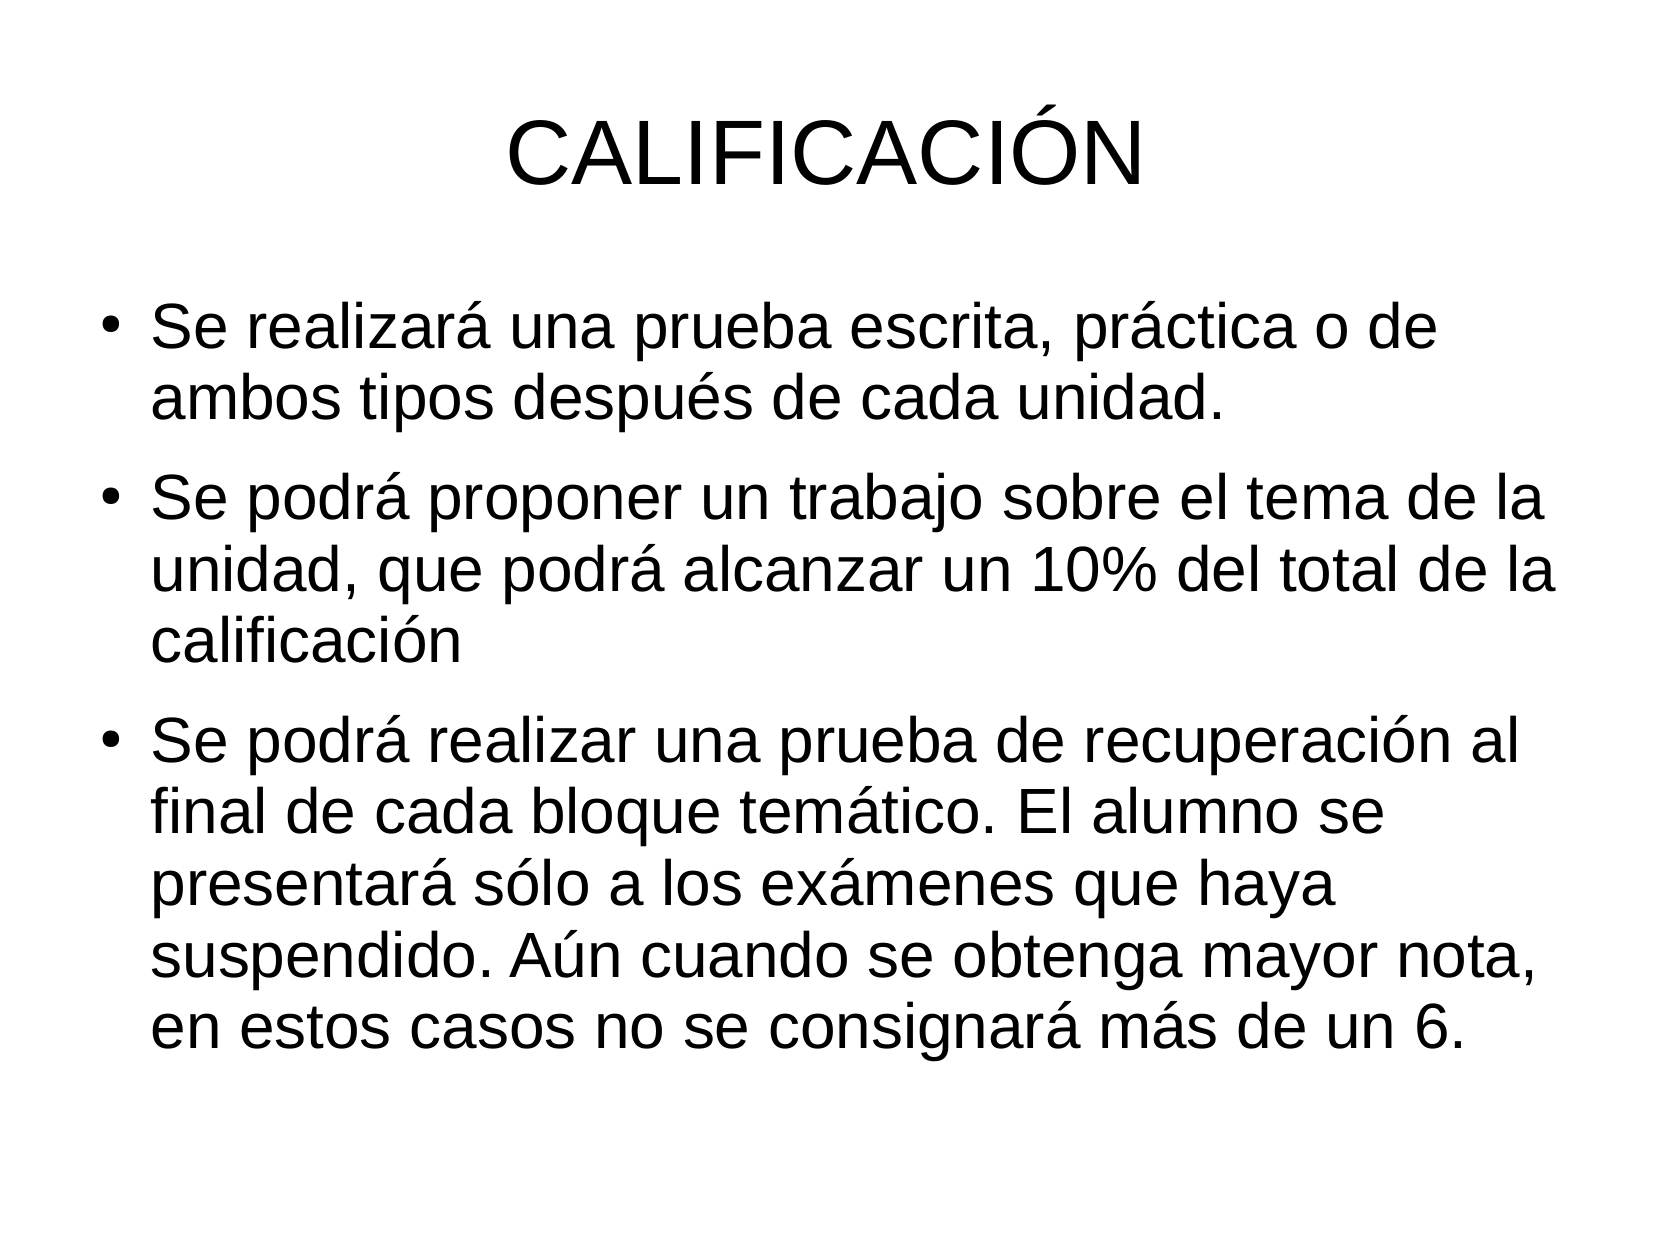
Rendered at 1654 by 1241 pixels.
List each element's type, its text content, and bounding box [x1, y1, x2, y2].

list Se realizará una prueba escrita, práctica o de ambos tipos después de cada unidad. Se podrá proponer un trabajo sobre el tema de la unidad, que podrá alcanzar un 10% del total de la calificación Se podrá realizar una prueba de recuperación al final de cada bloque temático. El alumno se presentará sólo a los exámenes que haya suspendido. Aún cuando se obtenga mayor nota, en estos casos no se consignará más de un 6. [82, 290, 1571, 1109]
title CALIFICACIÓN [82, 56, 1571, 250]
